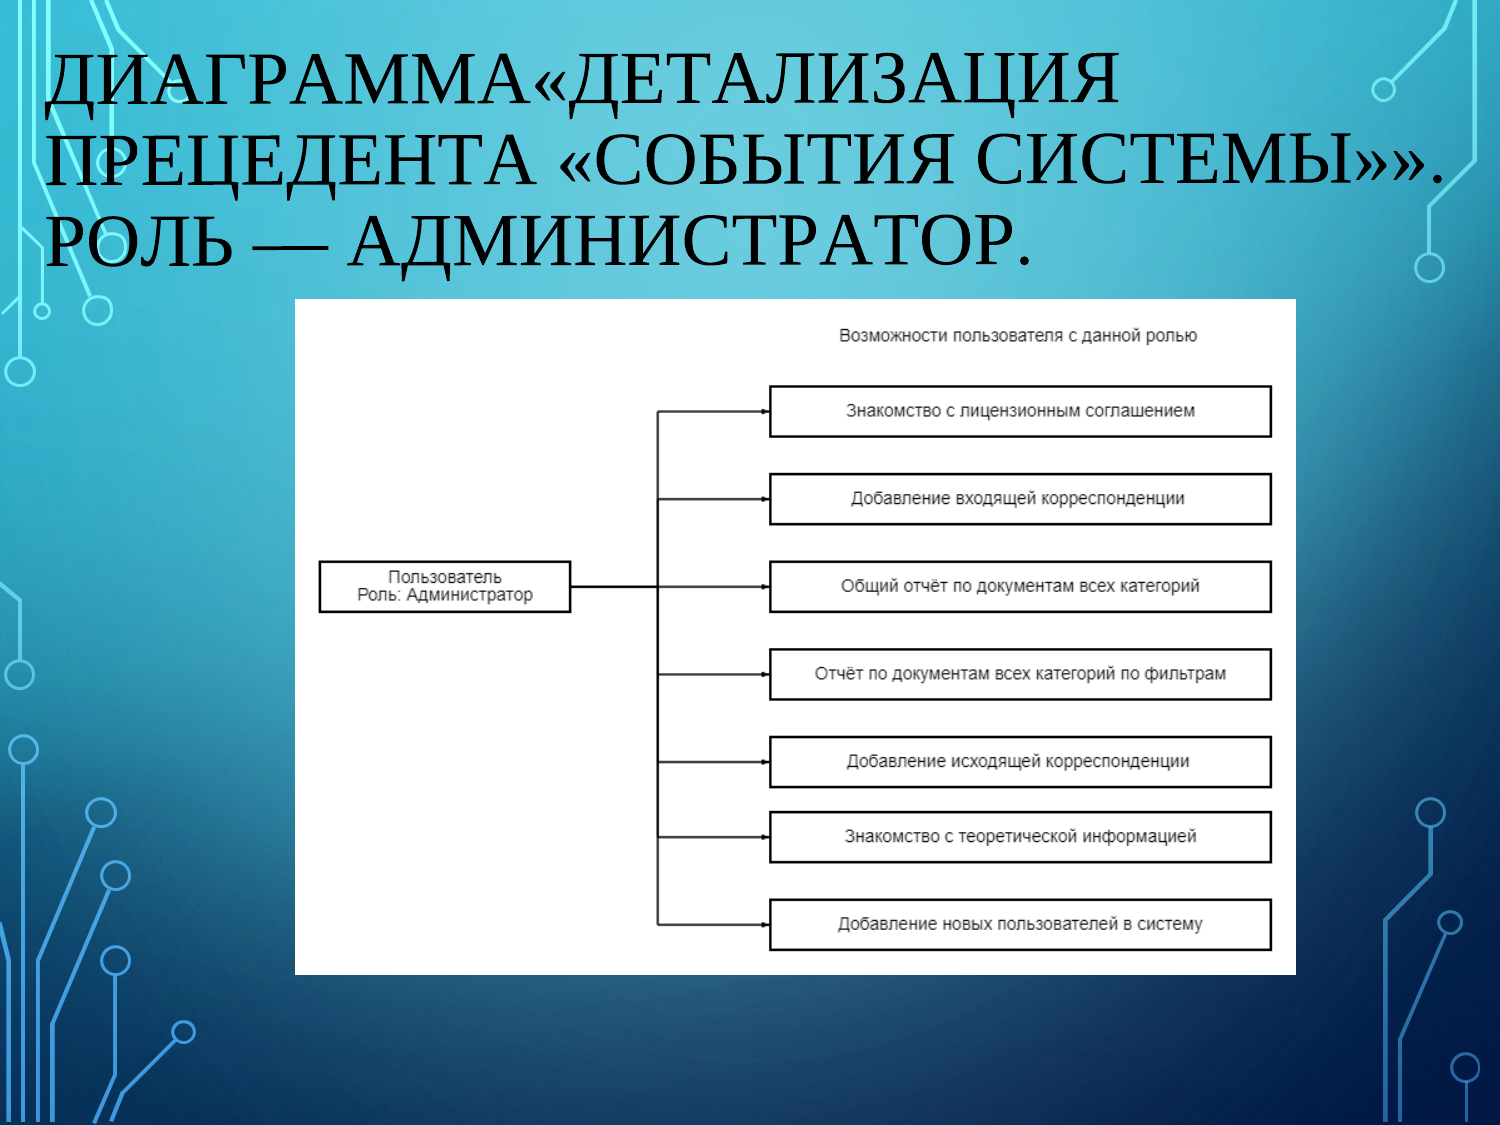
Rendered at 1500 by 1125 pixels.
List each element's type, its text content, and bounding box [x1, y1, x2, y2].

text_box ДИАГРАММА«ДЕТАЛИЗАЦИЯ ПРЕЦЕДЕНТА «СОБЫТИЯ СИСТЕМЫ»». РОЛЬ — АДМИНИСТРАТОР. [29, 23, 1477, 296]
picture [0, 0, 1500, 1125]
